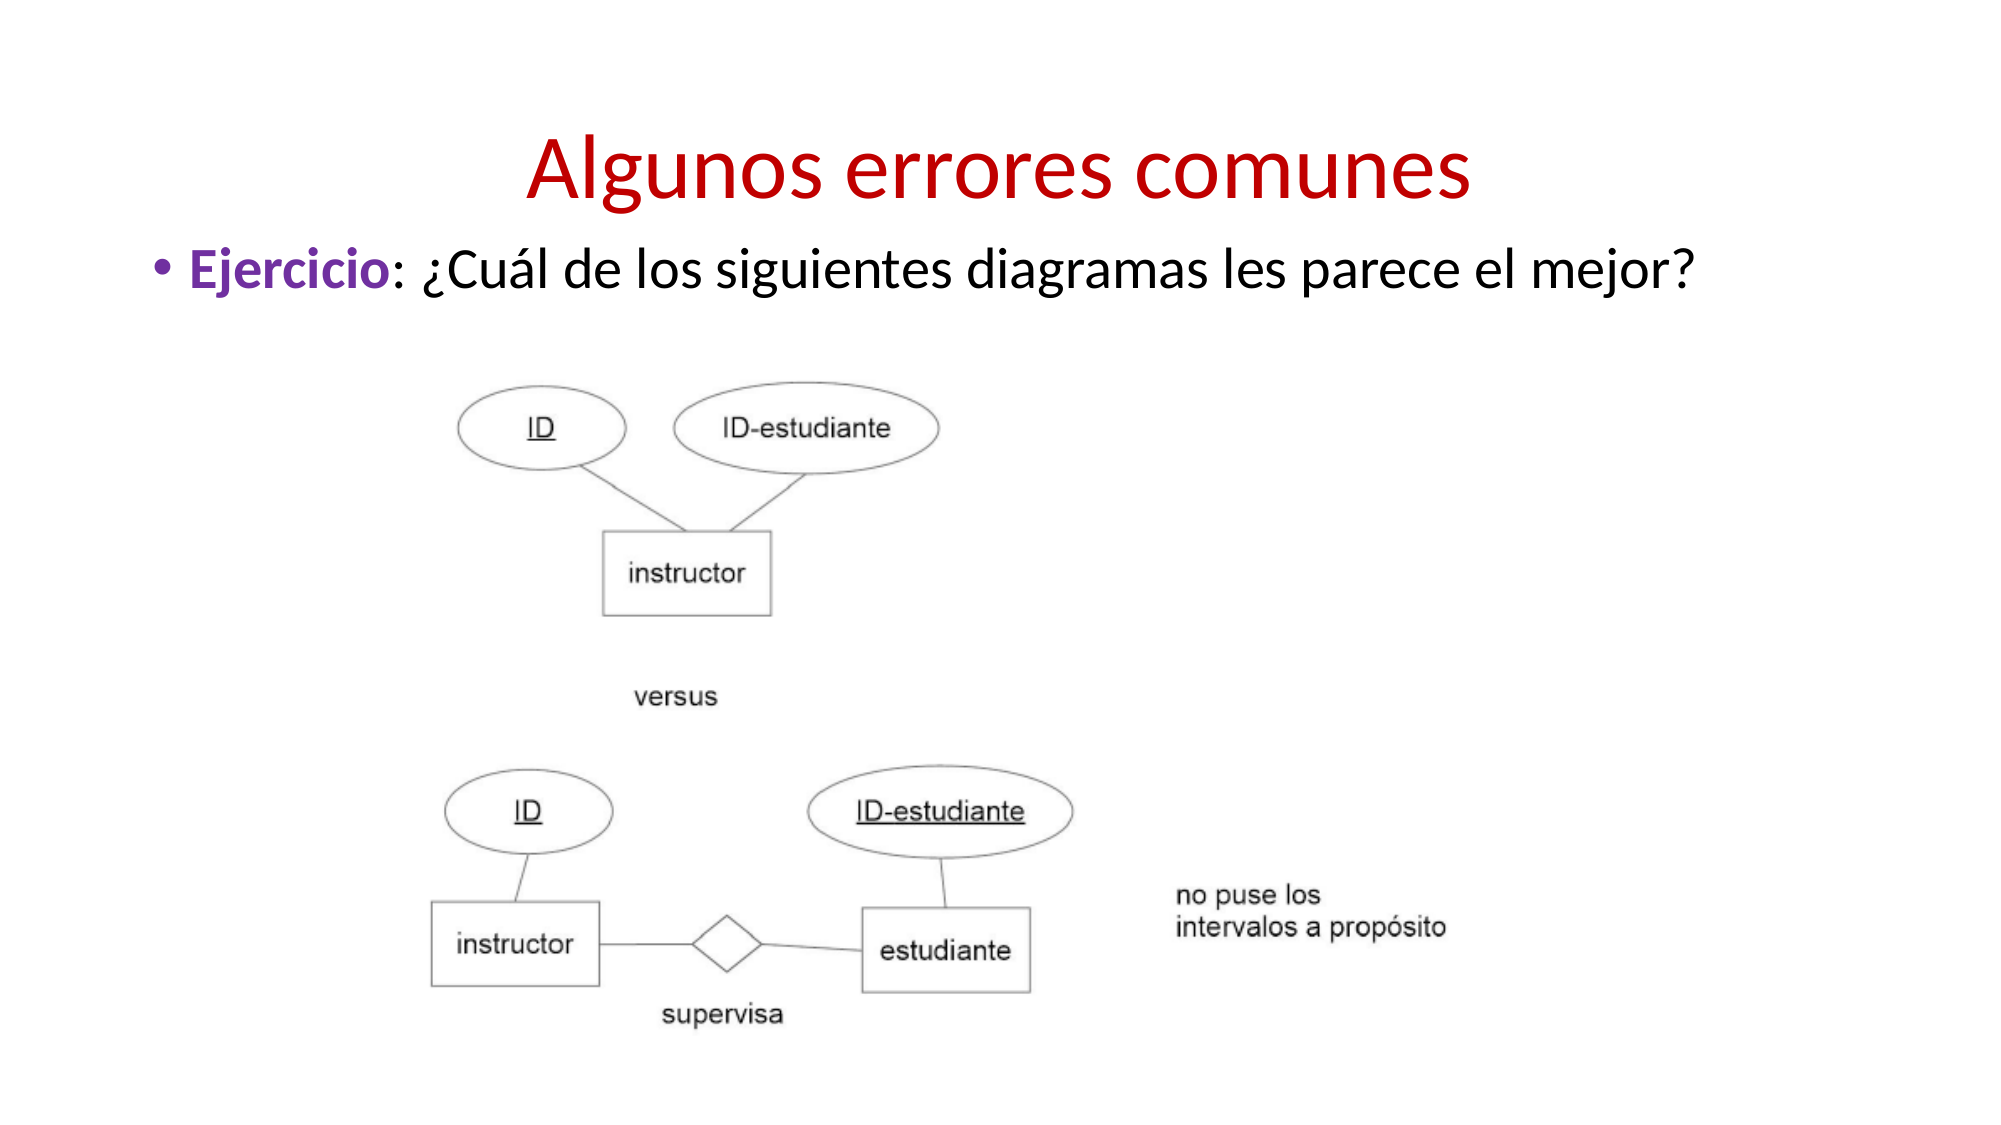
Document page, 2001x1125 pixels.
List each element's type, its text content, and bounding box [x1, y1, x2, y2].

list Ejercicio: ¿Cuál de los siguientes diagramas les parece el mejor? [137, 230, 1863, 332]
picture [386, 337, 1469, 1051]
title Algunos errores comunes [137, 59, 1863, 230]
